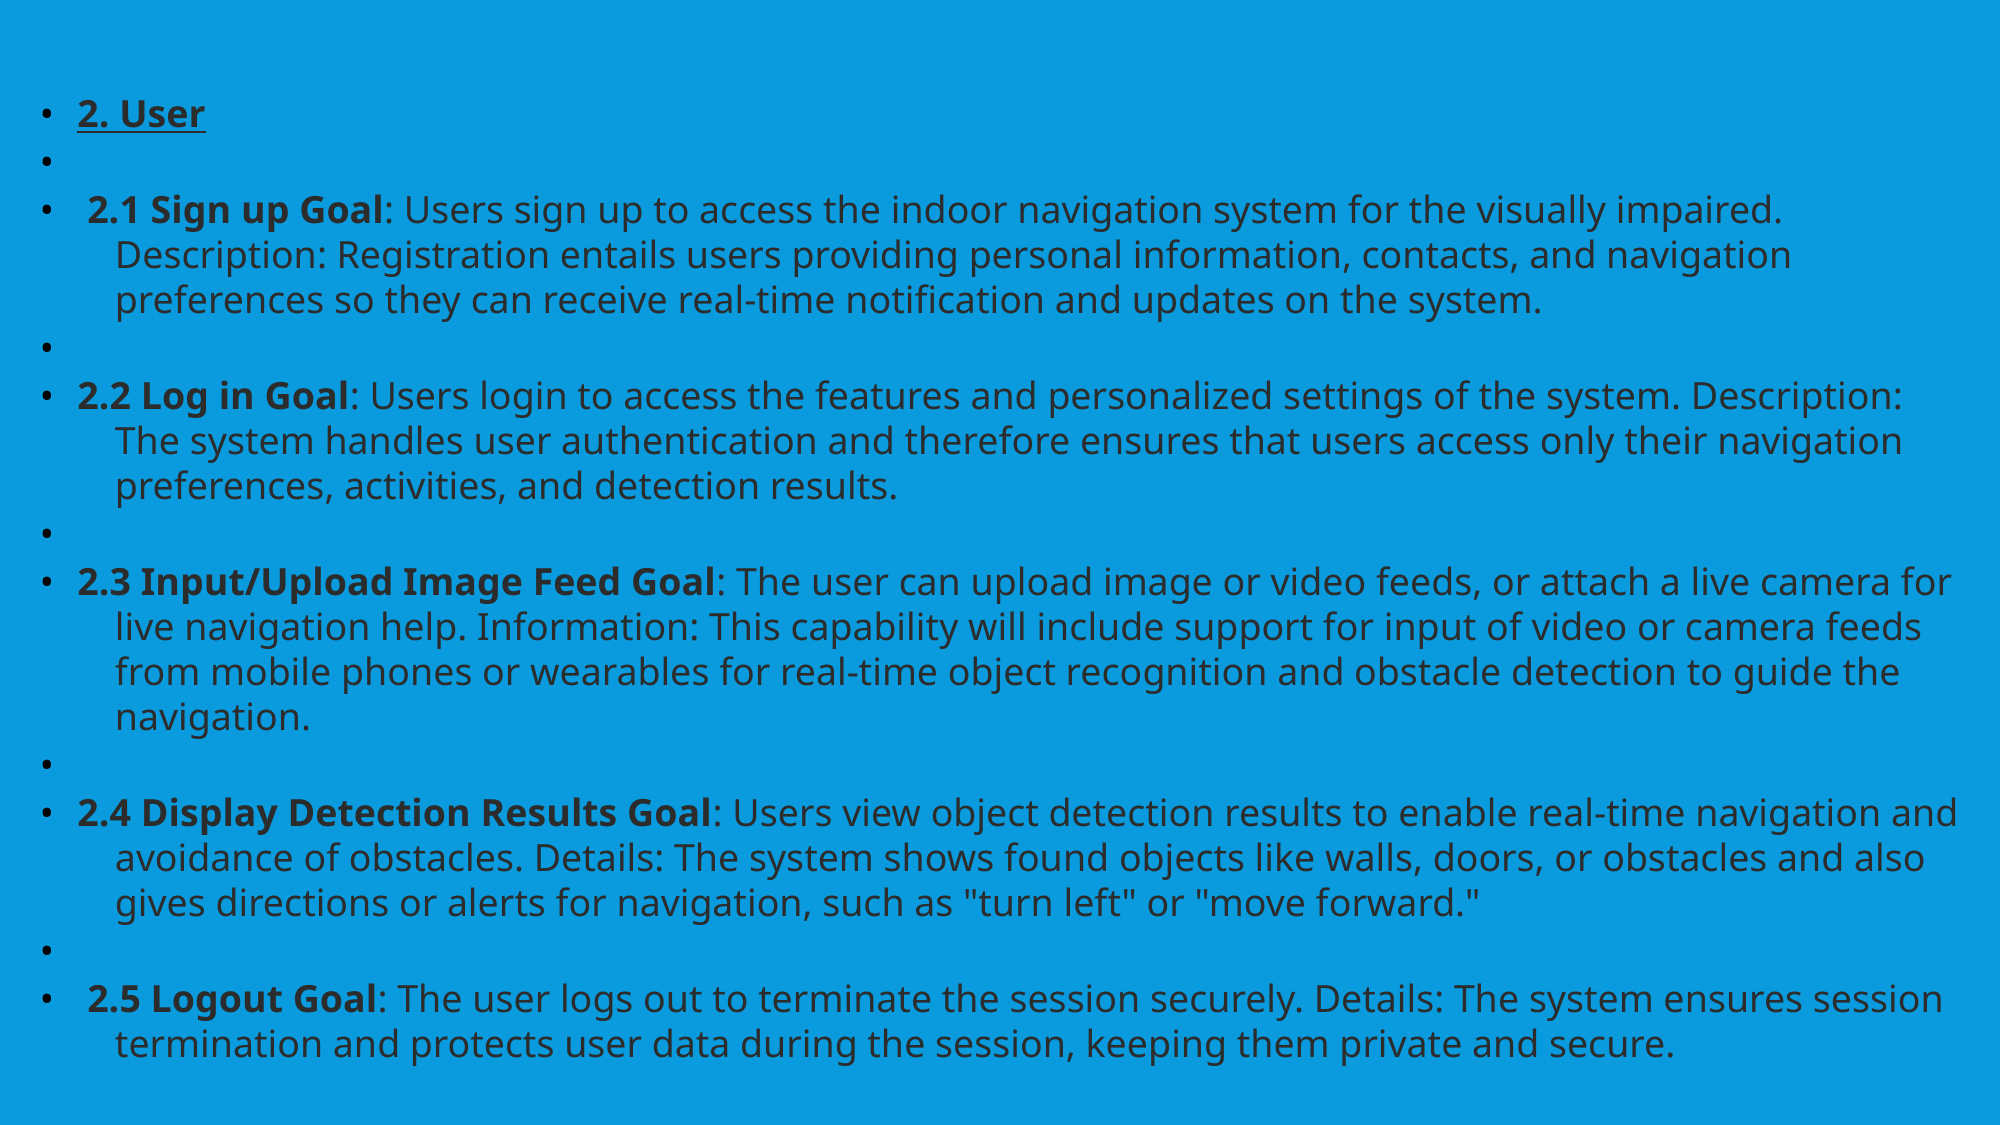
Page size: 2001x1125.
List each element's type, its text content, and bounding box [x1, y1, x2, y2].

text_box 2. User 2.1 Sign up Goal: Users sign up to access the indoor navigation system for the visually impaired. Description: Registration entails users providing personal information, contacts, and navigation preferences so they can receive real-time notification and updates on the system. 2.2 Log in Goal: Users login to access the features and personalized settings of the system. Description: The system handles user authentication and therefore ensures that users access only their navigation preferences, activities, and detection results. 2.3 Input/Upload Image Feed Goal: The user can upload image or video feeds, or attach a live camera for live navigation help. Information: This capability will include support for input of video or camera feeds from mobile phones or wearables for real-time object recognition and obstacle detection to guide the navigation. 2.4 Display Detection Results Goal: Users view object detection results to enable real-time navigation and avoidance of obstacles. Details: The system shows found objects like walls, doors, or obstacles and also gives directions or alerts for navigation, such as "turn left" or "move forward." 2.5 Logout Goal: The user logs out to terminate the session securely. Details: The system ensures session termination and protects user data during the session, keeping them private and secure. [24, 82, 1975, 1007]
